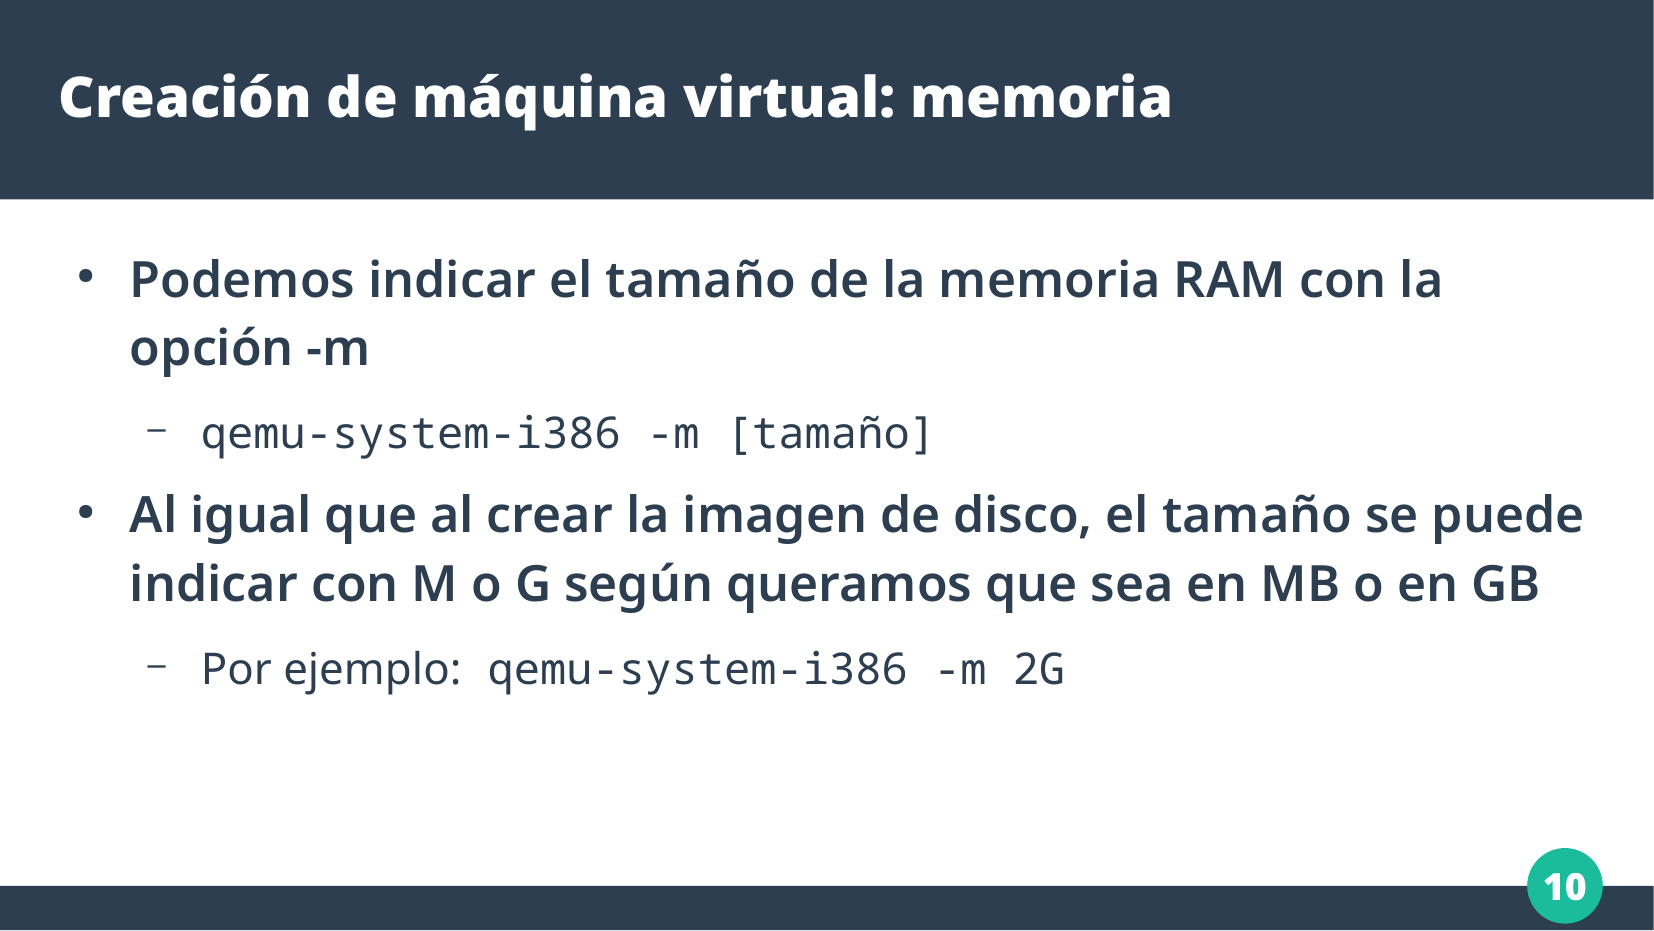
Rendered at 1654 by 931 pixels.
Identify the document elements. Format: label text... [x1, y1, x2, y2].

title Creación de máquina virtual: memoria [59, 37, 1595, 155]
list Podemos indicar el tamaño de la memoria RAM con la opción -m qemu-system-i386 -m [tamaño] Al igual que al crear la imagen de disco, el tamaño se puede indicar con M o G según queramos que sea en MB o en GB Por ejemplo: qemu-system-i386 -m 2G [59, 243, 1595, 864]
